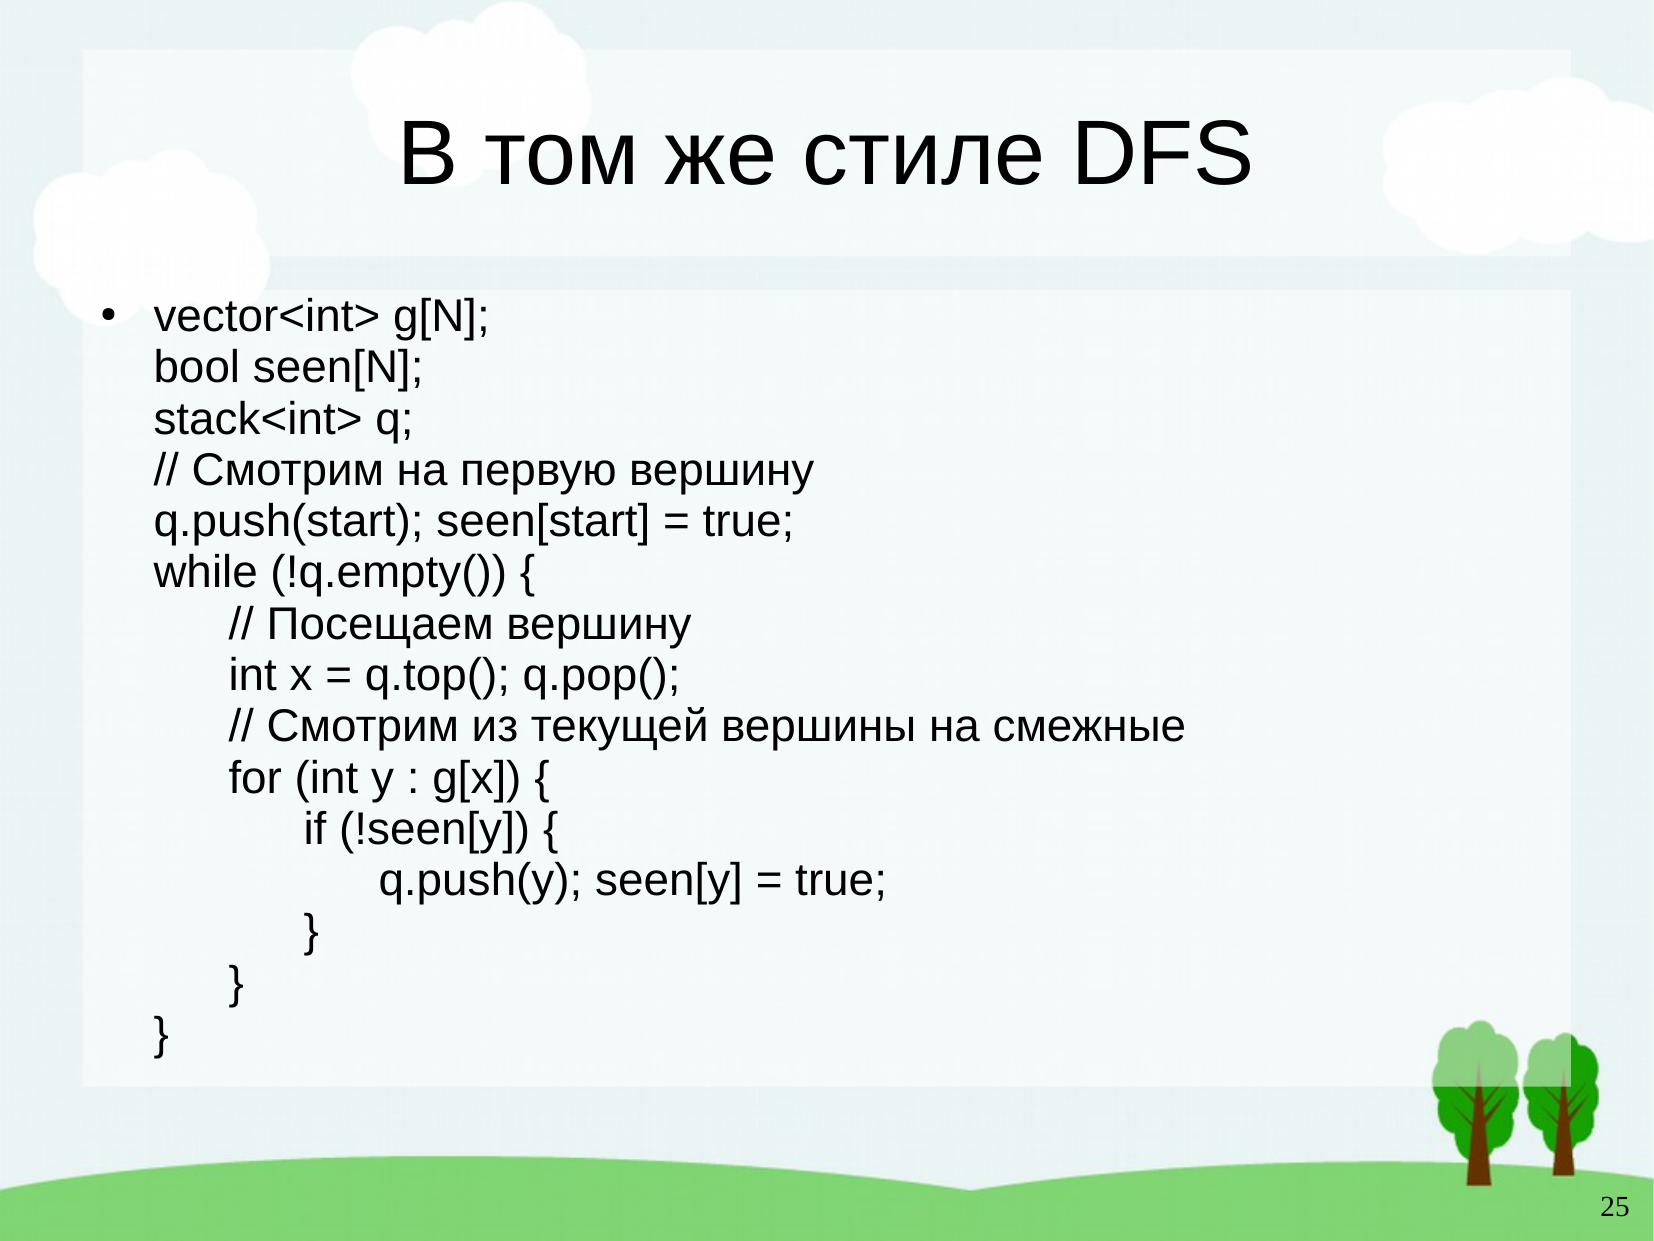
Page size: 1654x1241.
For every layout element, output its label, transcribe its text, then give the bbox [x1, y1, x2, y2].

list vector<int> g[N]; bool seen[N]; stack<int> q; // Смотрим на первую вершину q.push(start); seen[start] = true; while (!q.empty()) { // Посещаем вершину int x = q.top(); q.pop(); // Смотрим из текущей вершины на смежные for (int y : g[x]) { if (!seen[y]) { q.push(y); seen[y] = true; } } } [82, 290, 1571, 1087]
title В том же стиле DFS [82, 49, 1571, 257]
picture [0, 0, 1654, 1241]
